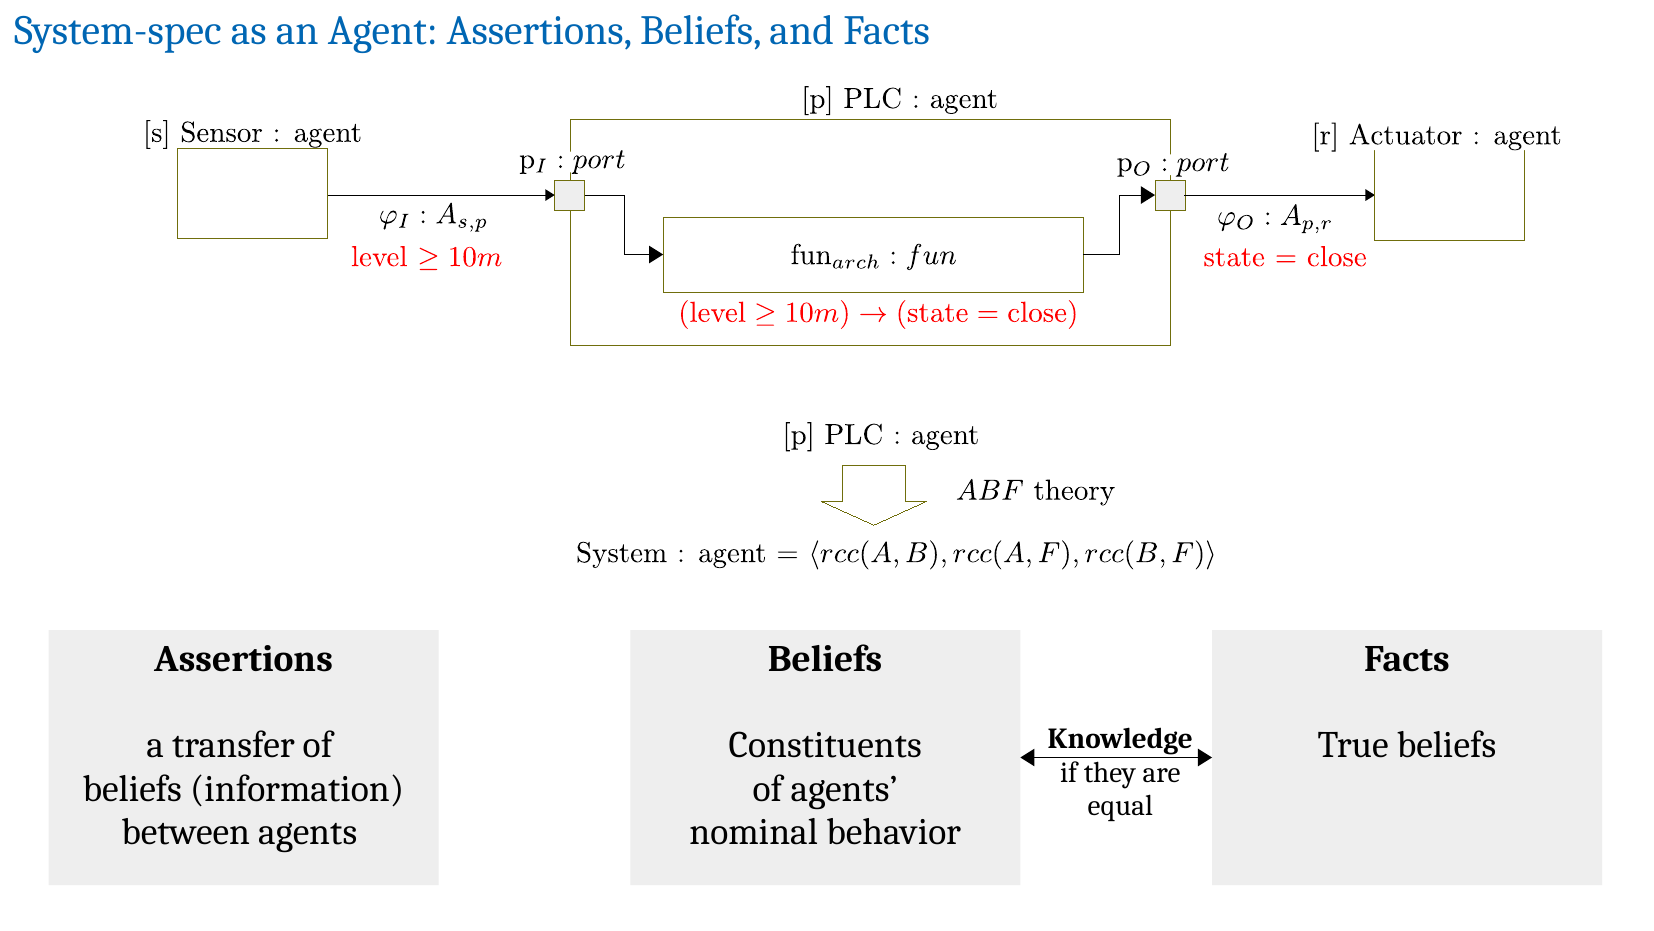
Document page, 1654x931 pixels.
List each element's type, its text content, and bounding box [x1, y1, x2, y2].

picture [1310, 121, 1562, 153]
picture [955, 478, 1115, 506]
text_box [554, 119, 1186, 346]
picture [800, 85, 998, 117]
text_box Facts True beliefs [1212, 630, 1603, 886]
picture [781, 421, 979, 453]
text_box System-spec as an Agent: Assertions, Beliefs, and Facts [0, 0, 1066, 64]
picture [1116, 152, 1229, 177]
text_box Knowledge if they are equal [1030, 714, 1211, 757]
text_box [177, 149, 328, 239]
text_box Beliefs Constituents of agents’ nominal behavior [630, 630, 1021, 886]
picture [518, 150, 625, 174]
picture [351, 246, 502, 271]
picture [1215, 202, 1332, 235]
picture [142, 120, 361, 149]
picture [1203, 246, 1366, 267]
text_box Assertions a transfer of beliefs (information) between agents [48, 630, 439, 886]
picture [678, 300, 1076, 329]
picture [790, 243, 956, 271]
text_box [1374, 153, 1525, 241]
text_box Knowledge if they are equal [1030, 758, 1211, 836]
picture [574, 539, 1215, 571]
picture [377, 201, 488, 233]
